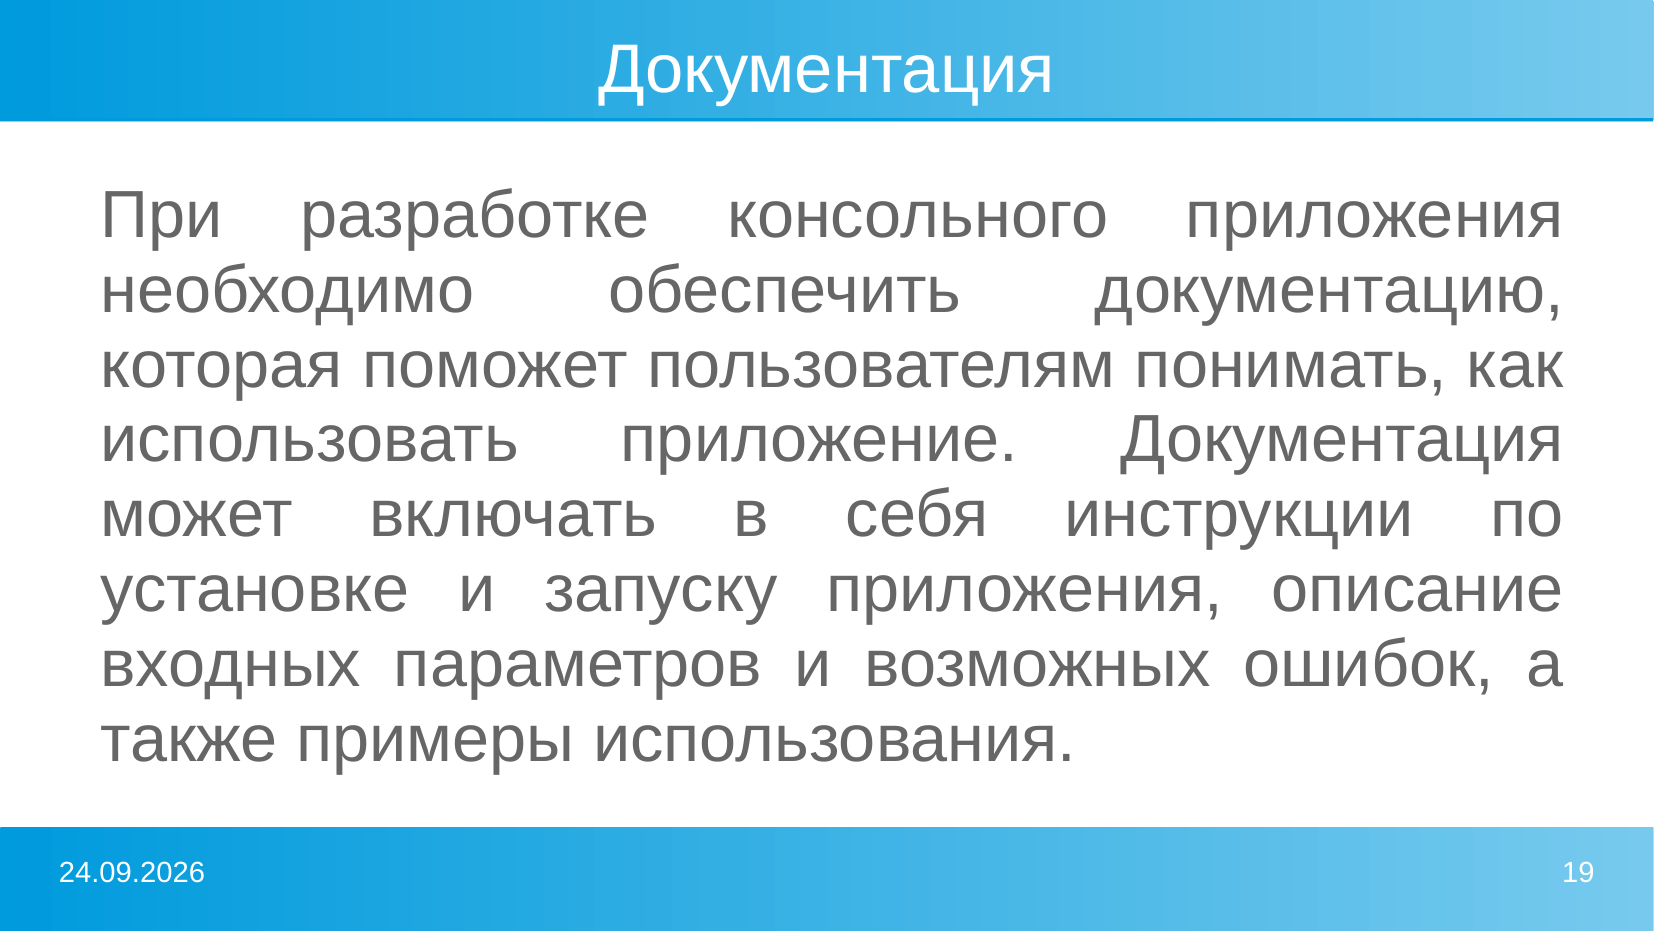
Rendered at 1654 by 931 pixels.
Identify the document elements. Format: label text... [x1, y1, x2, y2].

title Документация [59, 29, 1595, 108]
list При разработке консольного приложения необходимо обеспечить документацию, которая поможет пользователям понимать, как использовать приложение. Документация может включать в себя инструкции по установке и запуску приложения, описание входных параметров и возможных ошибок, а также примеры использования. [29, 177, 1565, 768]
